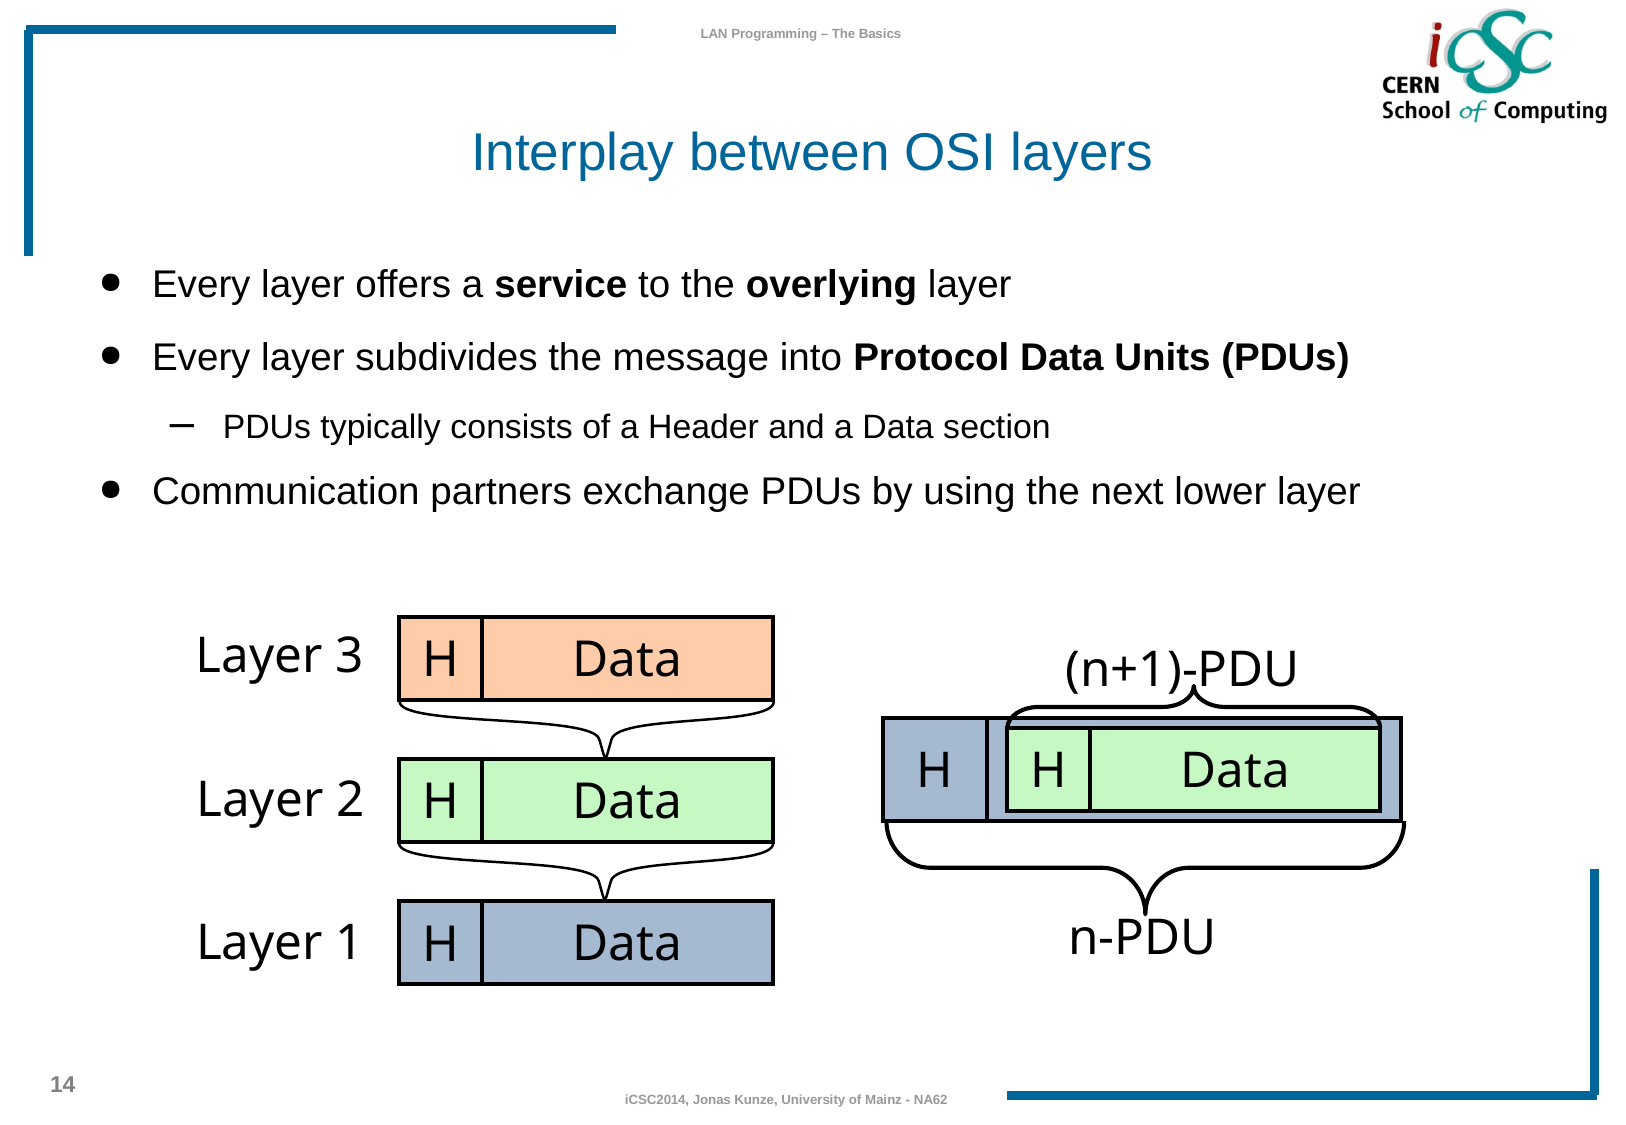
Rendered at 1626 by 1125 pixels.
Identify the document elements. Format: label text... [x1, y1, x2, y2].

picture [1381, 8, 1608, 125]
picture [200, 615, 1407, 987]
title Interplay between OSI layers [81, 44, 1544, 233]
list Every layer offers a service to the overlying layer Every layer subdivides the message into Protocol Data Units (PDUs) PDUs typically consists of a Header and a Data section Communication partners exchange PDUs by using the next lower layer [81, 263, 1512, 1051]
